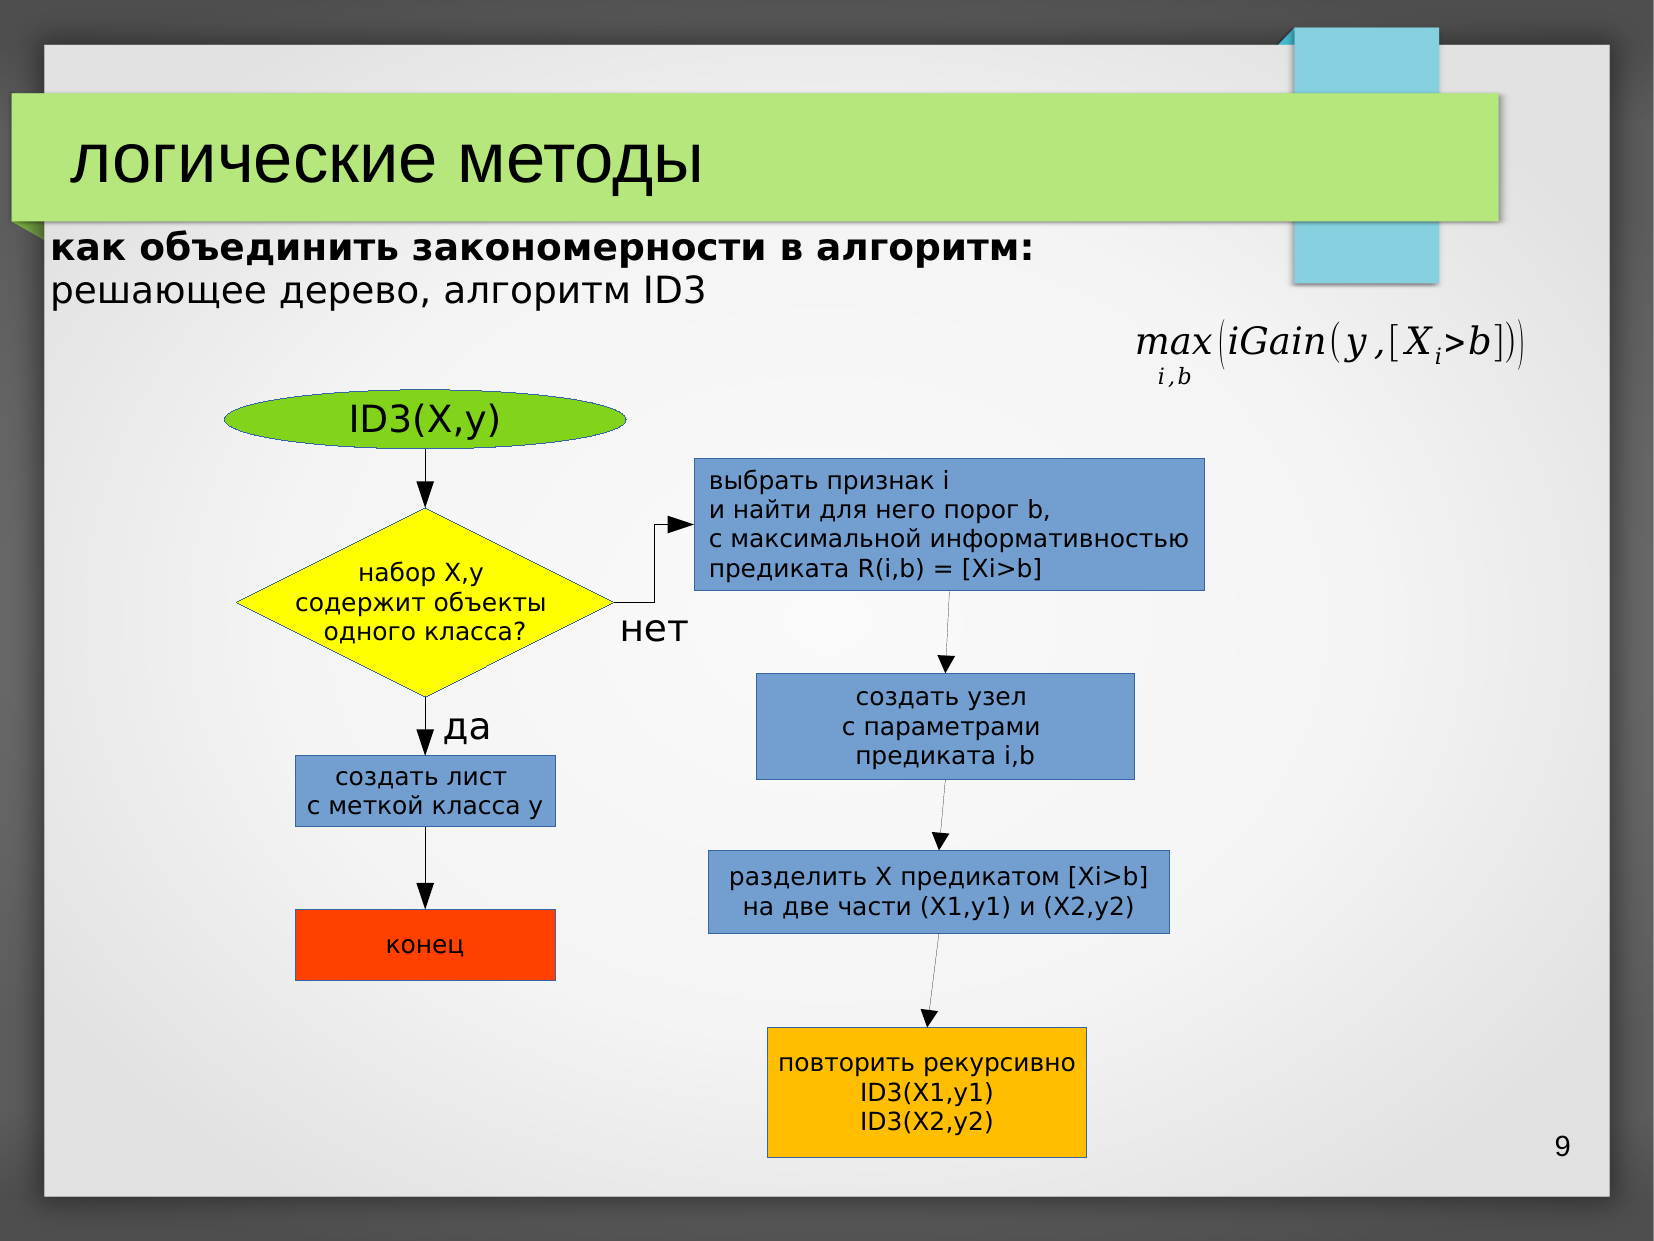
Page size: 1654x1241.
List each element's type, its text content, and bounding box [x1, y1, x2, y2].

picture [0, 0, 1654, 1241]
title логические методы [70, 117, 1205, 200]
text_box ID3(X,y) [224, 389, 627, 449]
text_box повторить рекурсивно ID3(X1,y1) ID3(X2,y2) [767, 1027, 1087, 1158]
chart [1124, 317, 1536, 390]
text_box создать узел с параметрами предиката i,b [756, 673, 1135, 780]
text_box набор X,y содержит объекты одного класса? [236, 508, 614, 697]
text_box создать лист с меткой класса y [295, 755, 556, 827]
text_box как объединить закономерности в алгоритм: решающее дерево, алгоритм ID3 [35, 218, 1193, 324]
text_box разделить X предикатом [Xi>b] на две части (X1,y1) и (X2,y2) [708, 850, 1170, 934]
text_box выбрать признак i и найти для него порог b, с максимальной информативностью предиката R(i,b) = [Xi>b] [694, 458, 1205, 591]
text_box конец [295, 909, 556, 981]
